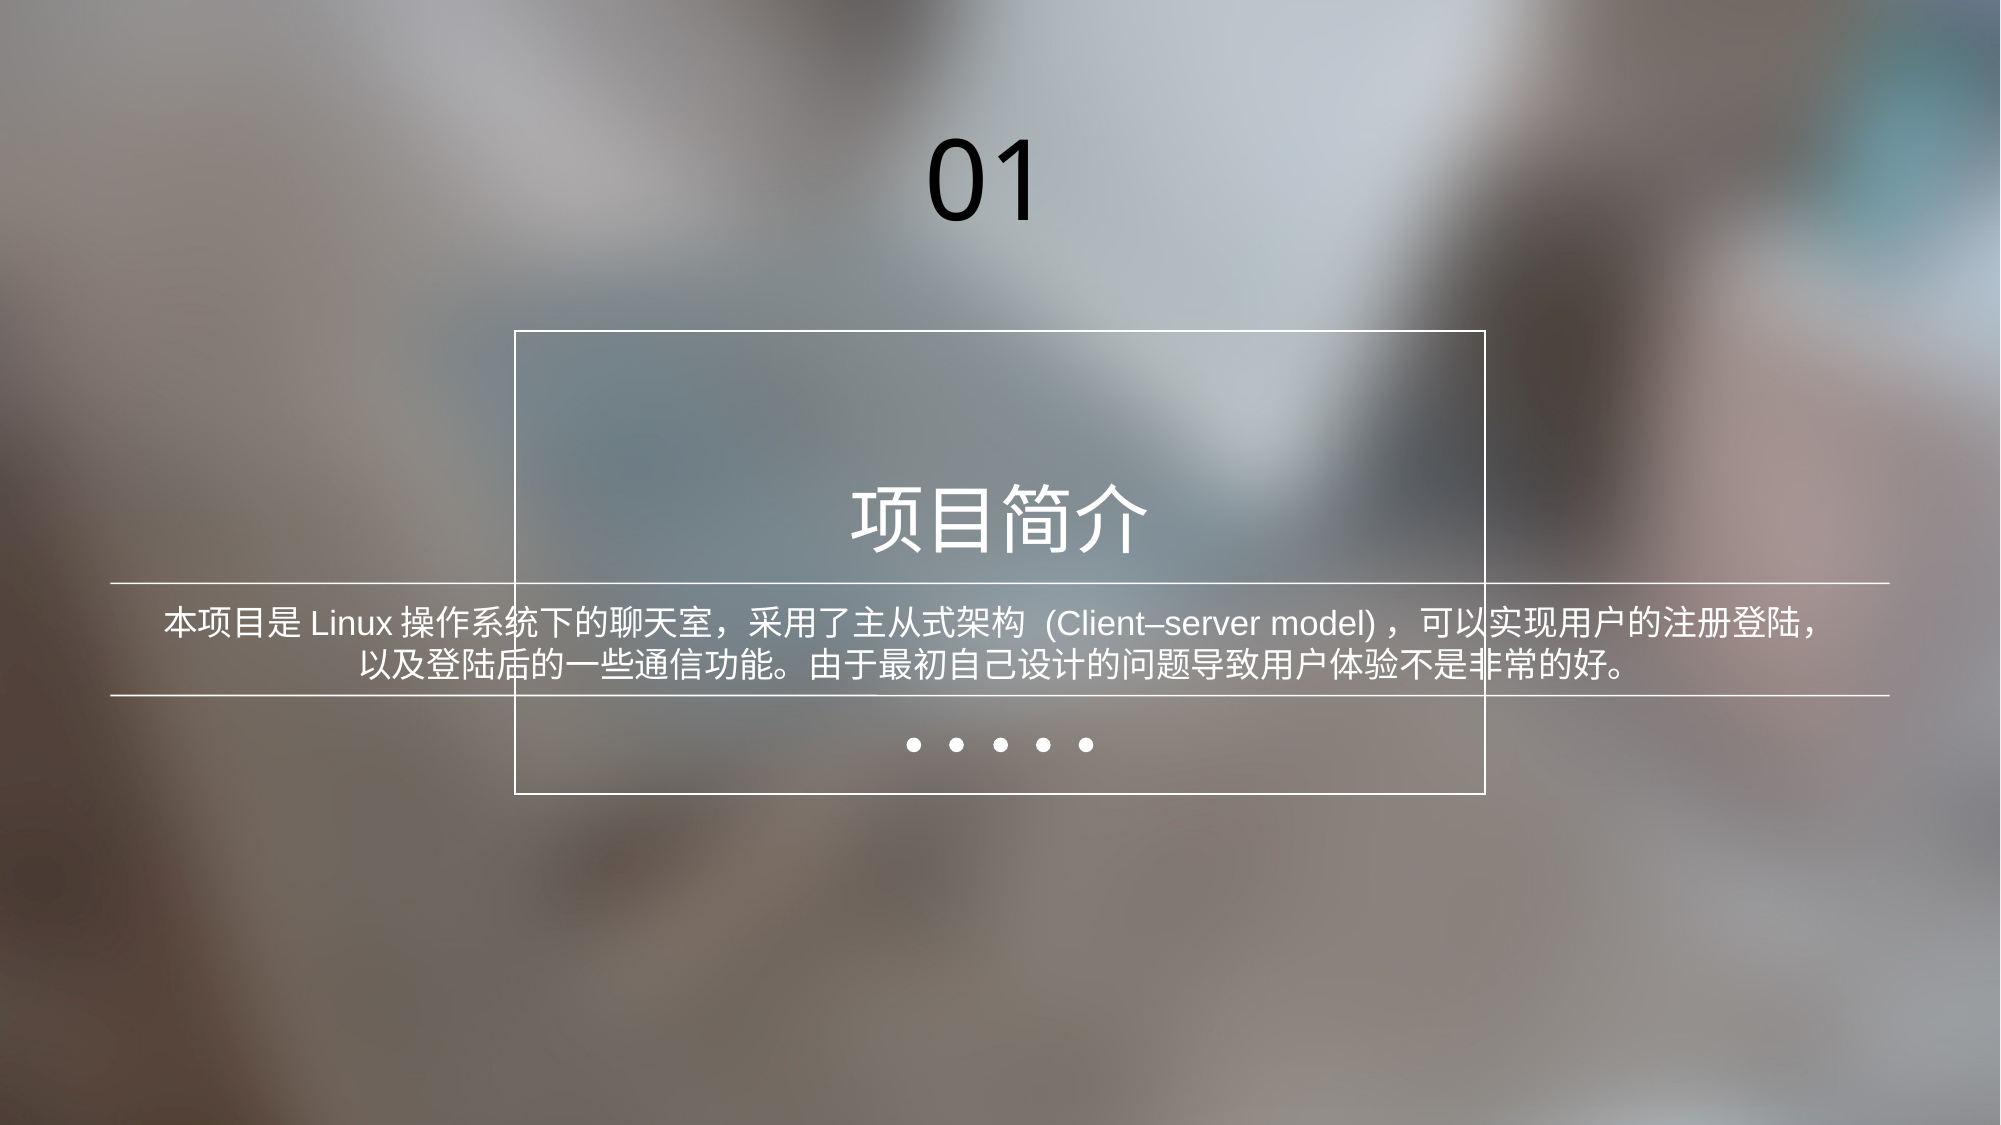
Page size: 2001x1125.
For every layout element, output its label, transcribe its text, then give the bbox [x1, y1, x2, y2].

text_box 项目简介 [514, 463, 1486, 572]
text_box 01 [813, 100, 1165, 251]
picture [0, 0, 2001, 1125]
text_box 本项目是Linux操作系统下的聊天室，采用了主从式架构 (Client–server model)，可以实现用户的注册登陆，以及登陆后的一些通信功能。由于最初自己设计的问题导致用户体验不是非常的好。 [137, 593, 1863, 693]
